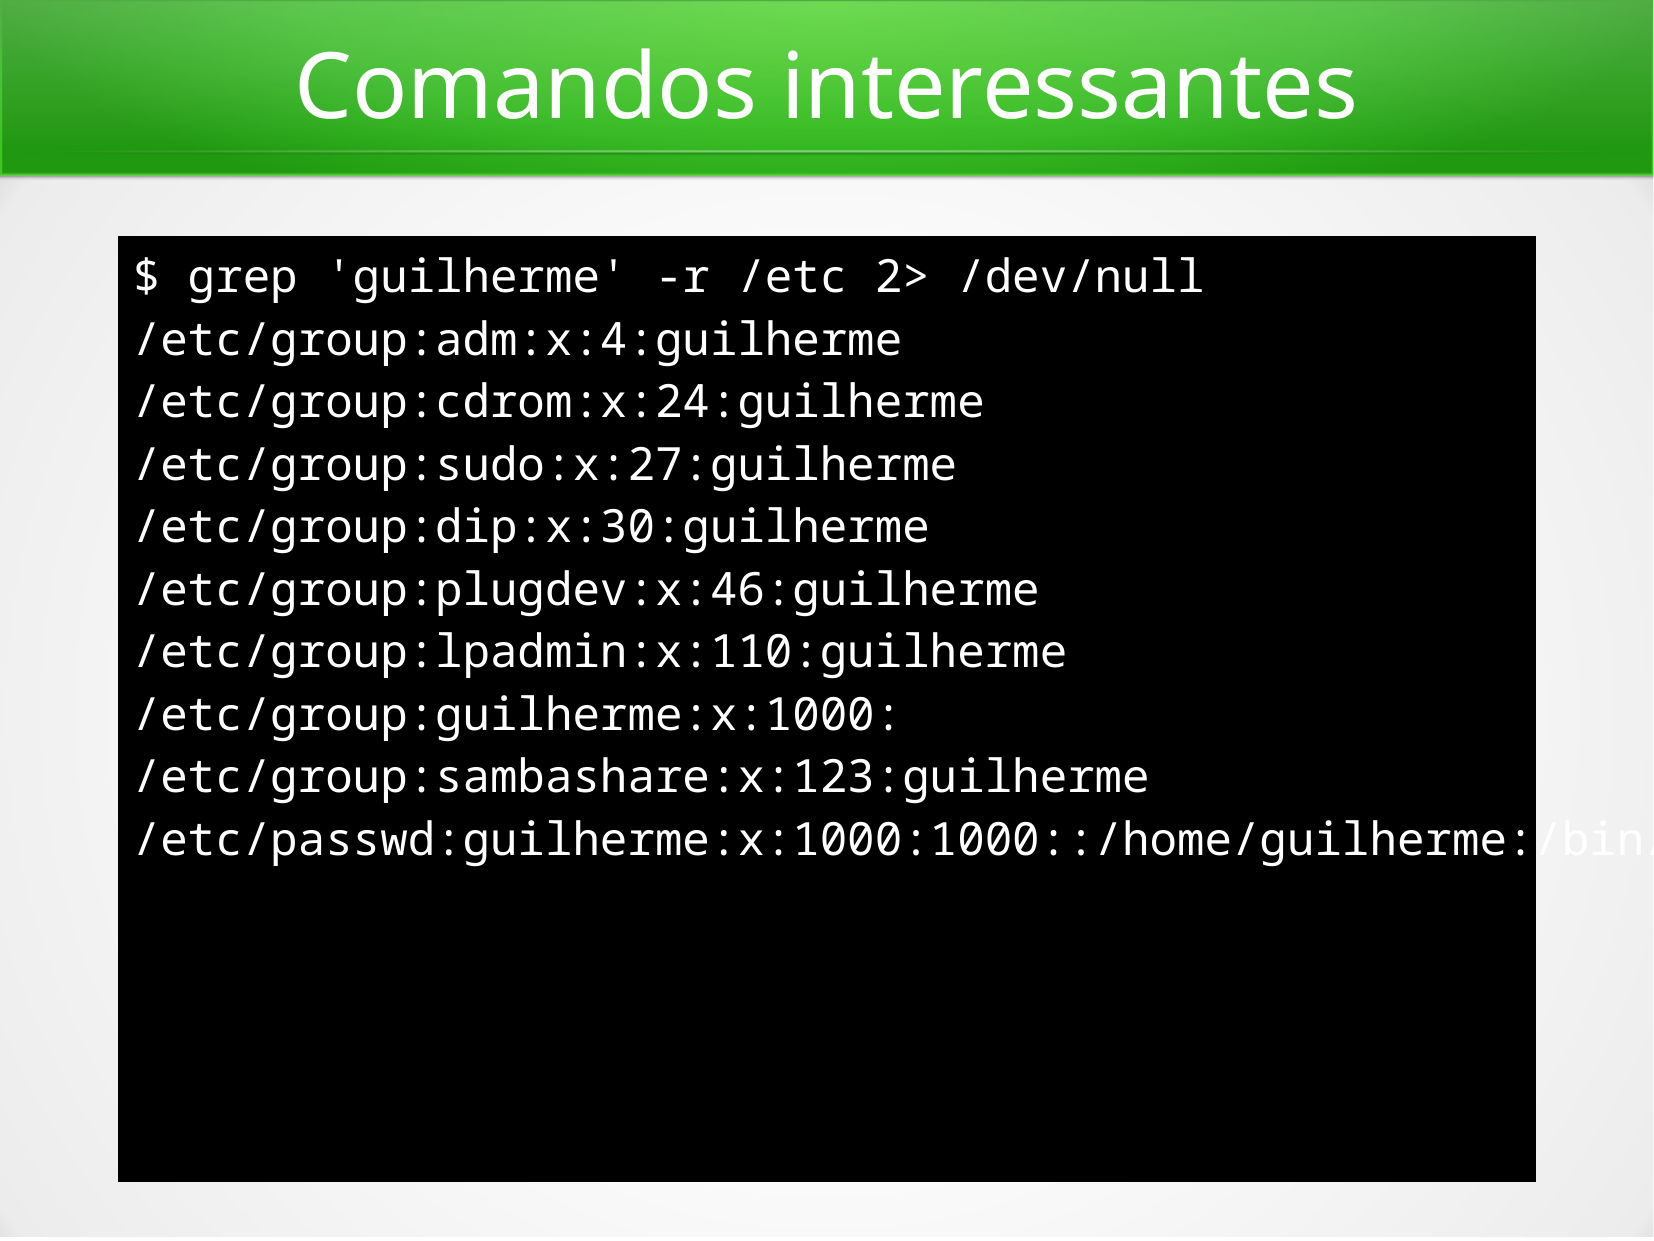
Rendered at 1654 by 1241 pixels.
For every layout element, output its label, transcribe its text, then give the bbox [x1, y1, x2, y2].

picture [0, 0, 1654, 1237]
text_box $ grep 'guilherme' -r /etc 2> /dev/null /etc/group:adm:x:4:guilherme /etc/group:cdrom:x:24:guilherme /etc/group:sudo:x:27:guilherme /etc/group:dip:x:30:guilherme /etc/group:plugdev:x:46:guilherme /etc/group:lpadmin:x:110:guilherme /etc/group:guilherme:x:1000: /etc/group:sambashare:x:123:guilherme /etc/passwd:guilherme:x:1000:1000::/home/guilherme:/bin/bash [118, 236, 1536, 1182]
title Comandos interessantes [82, 11, 1571, 154]
